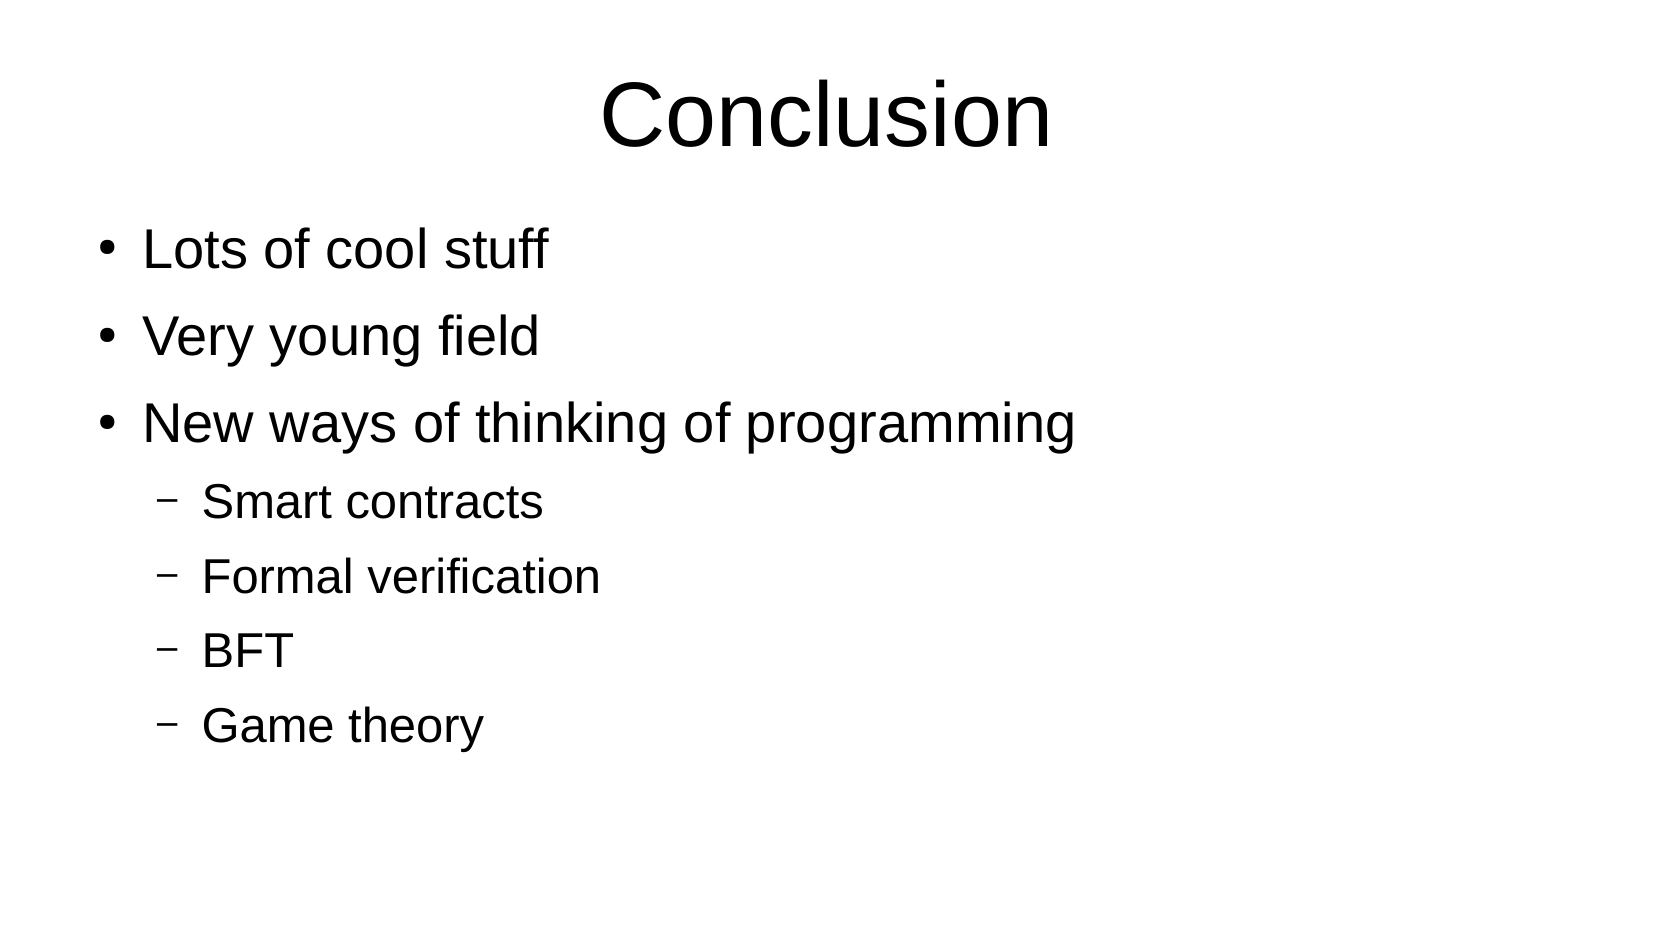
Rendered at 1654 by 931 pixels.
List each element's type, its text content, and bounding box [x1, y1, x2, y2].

title Conclusion [82, 37, 1571, 193]
list Lots of cool stuff Very young field New ways of thinking of programming Smart contracts Formal verification BFT Game theory [82, 217, 1571, 758]
